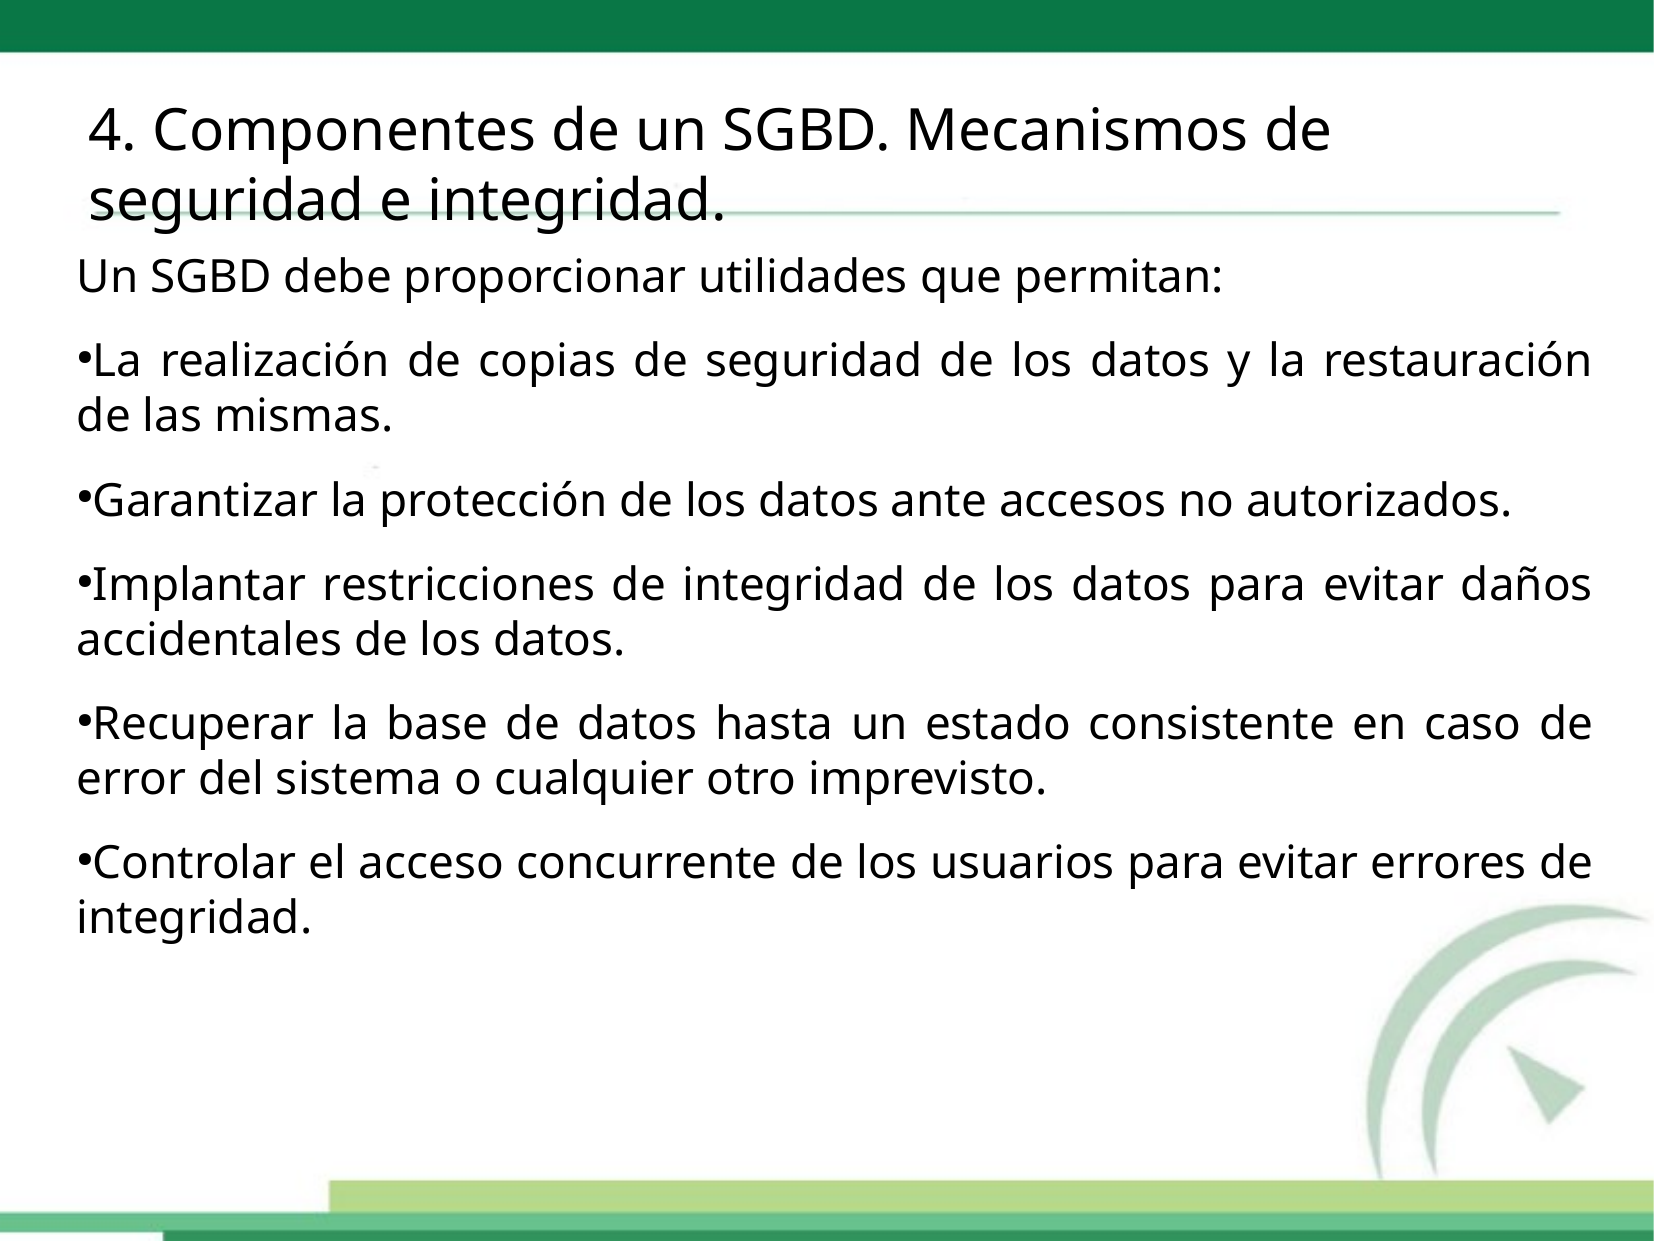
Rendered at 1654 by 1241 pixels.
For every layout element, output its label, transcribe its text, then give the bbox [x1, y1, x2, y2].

list Un SGBD debe proporcionar utilidades que permitan: La realización de copias de seguridad de los datos y la restauración de las mismas. Garantizar la protección de los datos ante accesos no autorizados. Implantar restricciones de integridad de los datos para evitar daños accidentales de los datos. Recuperar la base de datos hasta un estado consistente en caso de error del sistema o cualquier otro imprevisto. Controlar el acceso concurrente de los usuarios para evitar errores de integridad. [76, 246, 1595, 1051]
title 4. Componentes de un SGBD. Mecanismos de seguridad e integridad. [88, 58, 1577, 246]
